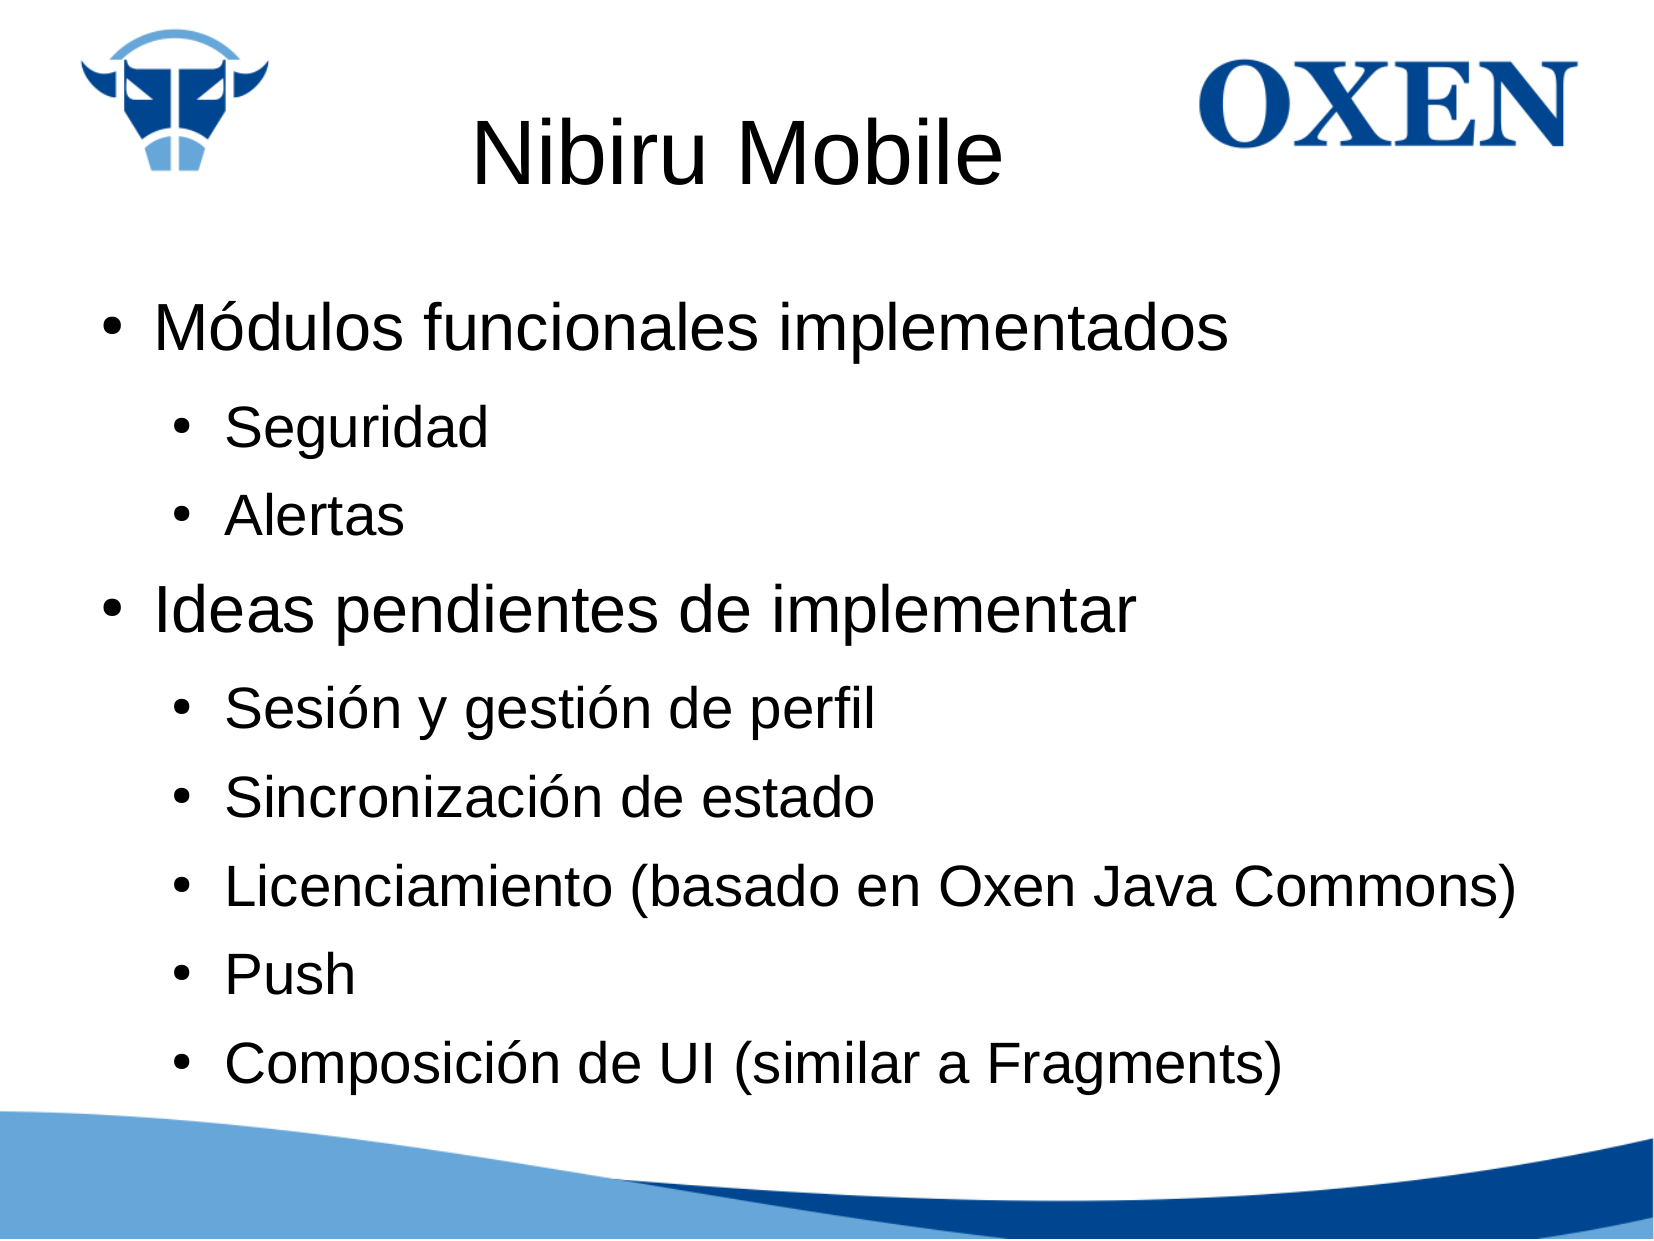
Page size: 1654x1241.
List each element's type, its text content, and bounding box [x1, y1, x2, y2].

picture [5, 11, 1654, 195]
title Nibiru Mobile [265, 49, 1211, 257]
list Módulos funcionales implementados Seguridad Alertas Ideas pendientes de implementar Sesión y gestión de perfil Sincronización de estado Licenciamiento (basado en Oxen Java Commons) Push Composición de UI (similar a Fragments) [82, 290, 1571, 1096]
picture [0, 1104, 1654, 1239]
